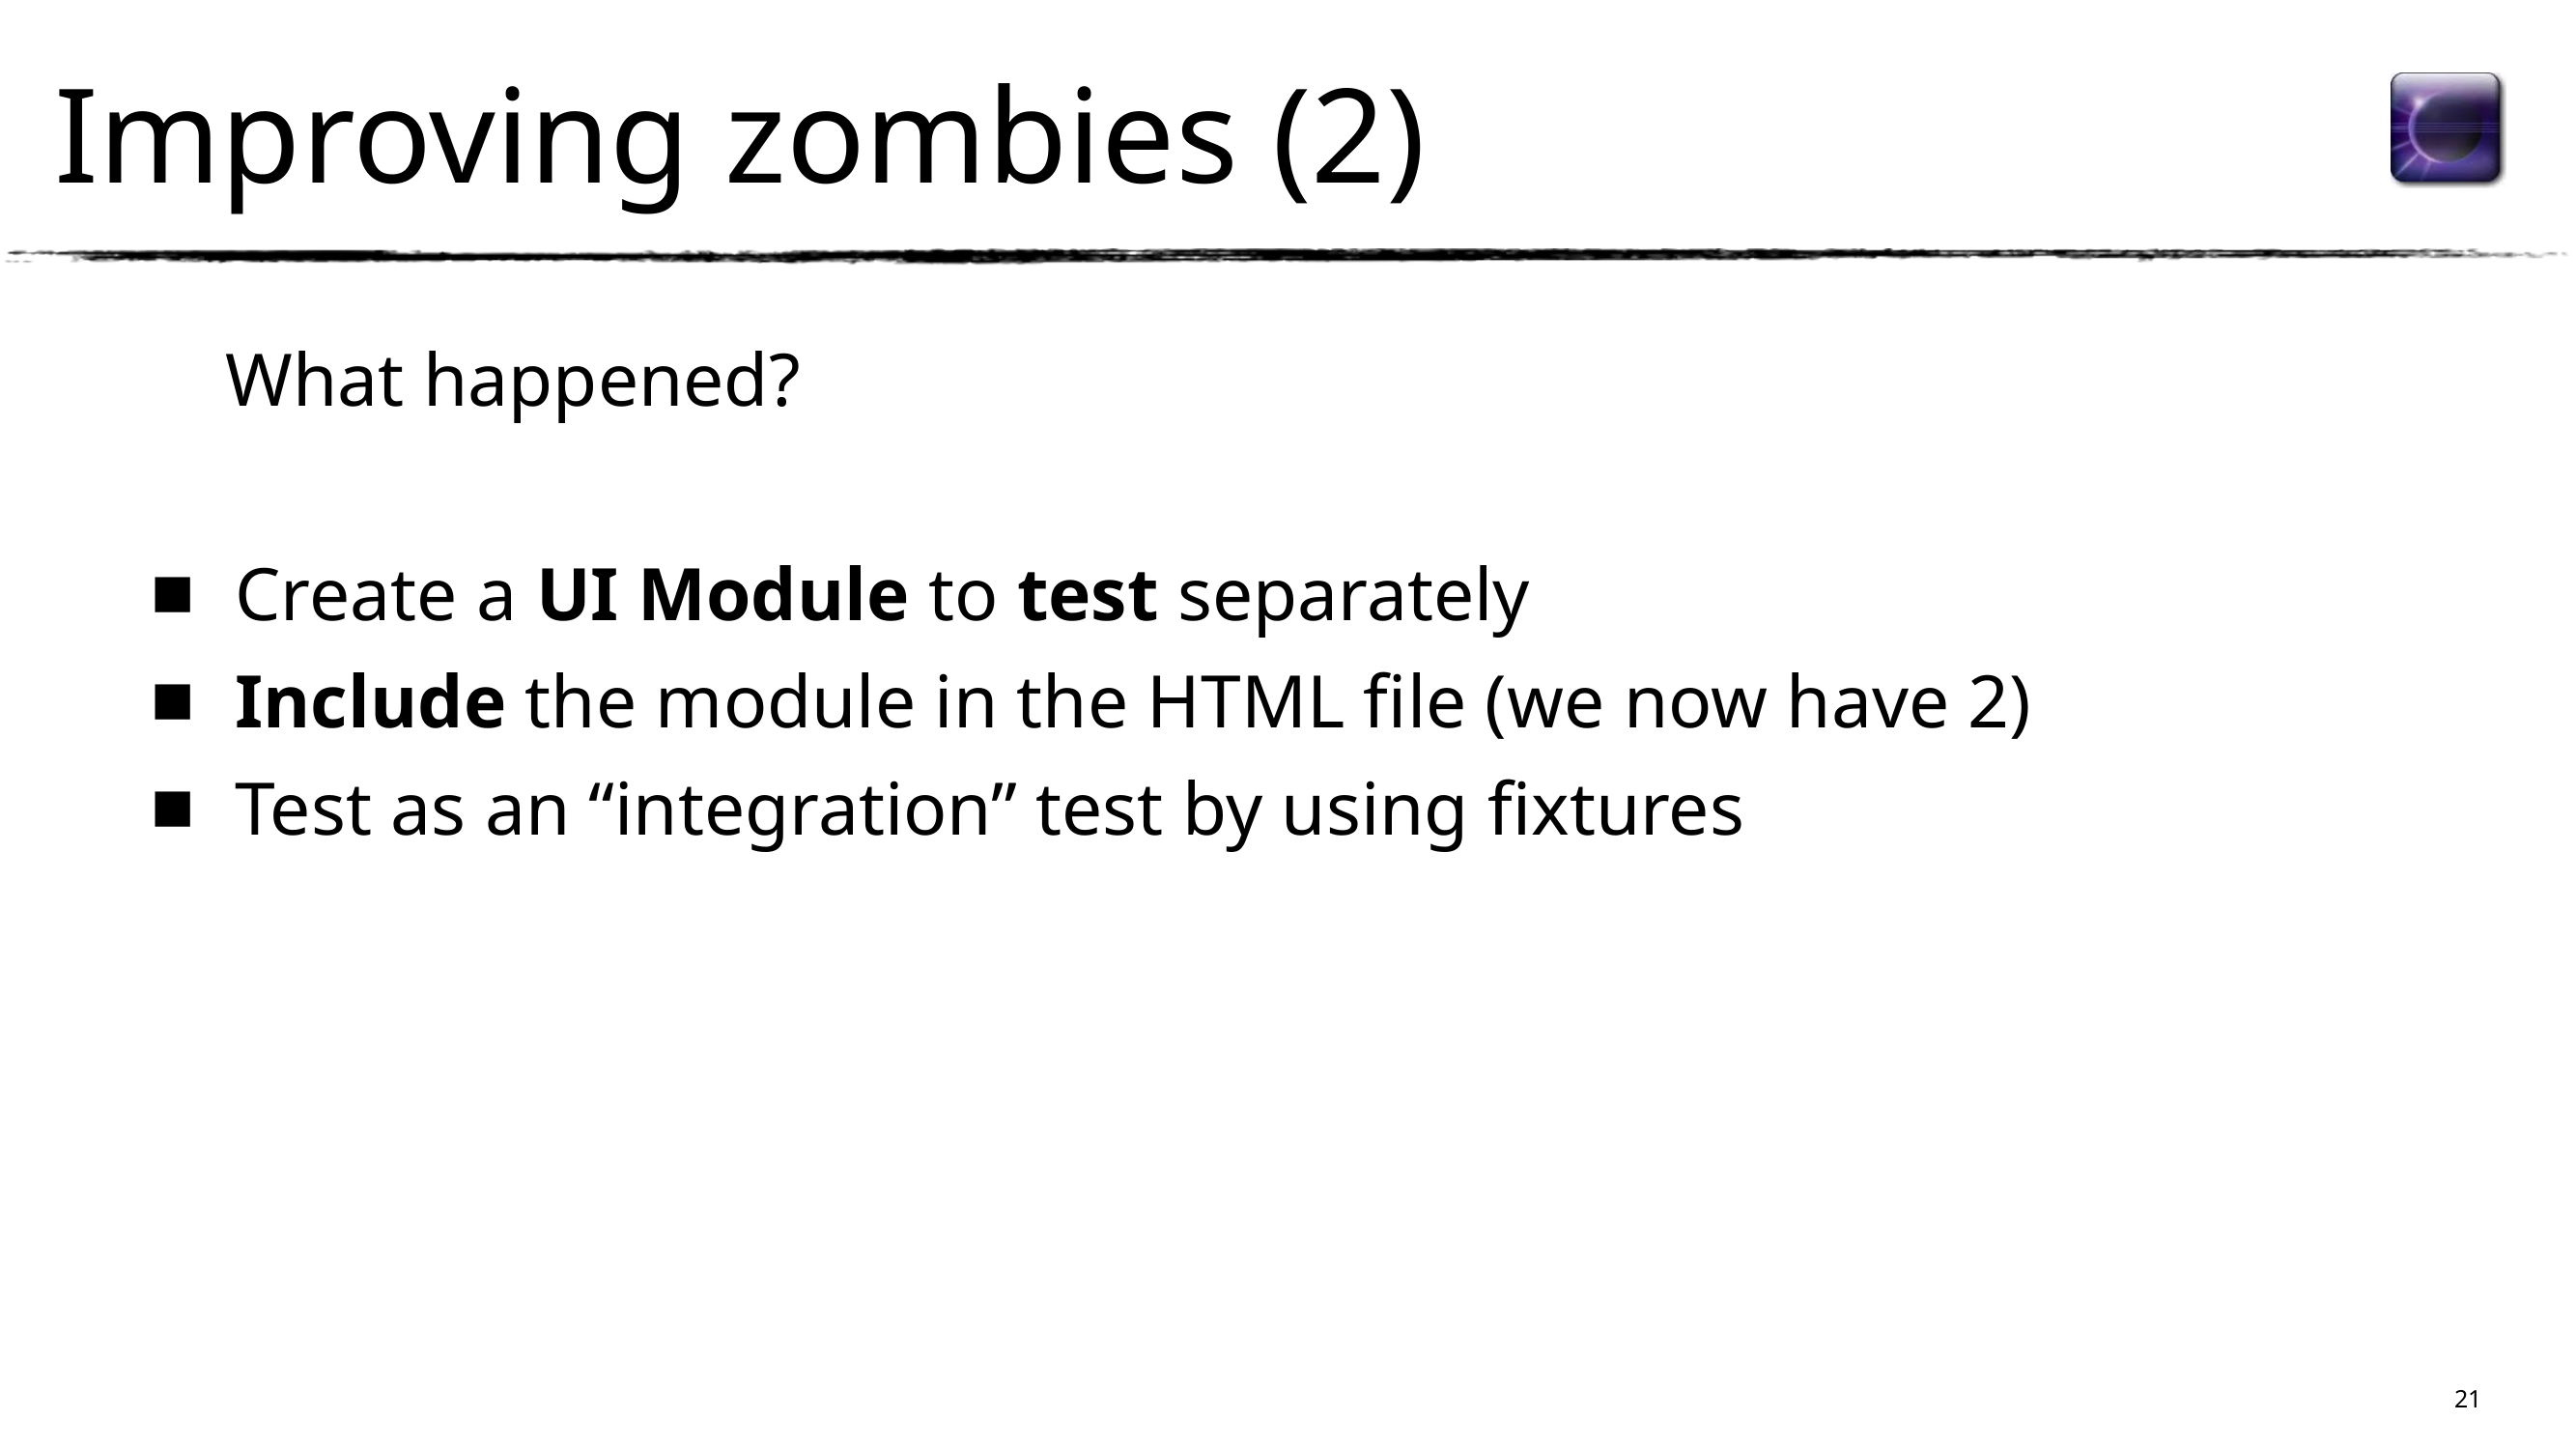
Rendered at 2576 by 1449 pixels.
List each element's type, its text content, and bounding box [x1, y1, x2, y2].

text_box <number> [2447, 1376, 2490, 1421]
text_box What happened? Create a UI Module to test separately Include the module in the HTML file (we now have 2) Test as an “integration” test by using fixtures [116, 326, 2457, 1387]
picture [0, 248, 2576, 268]
text_box Improving zombies (2) [45, 12, 2528, 250]
picture [2391, 72, 2506, 189]
